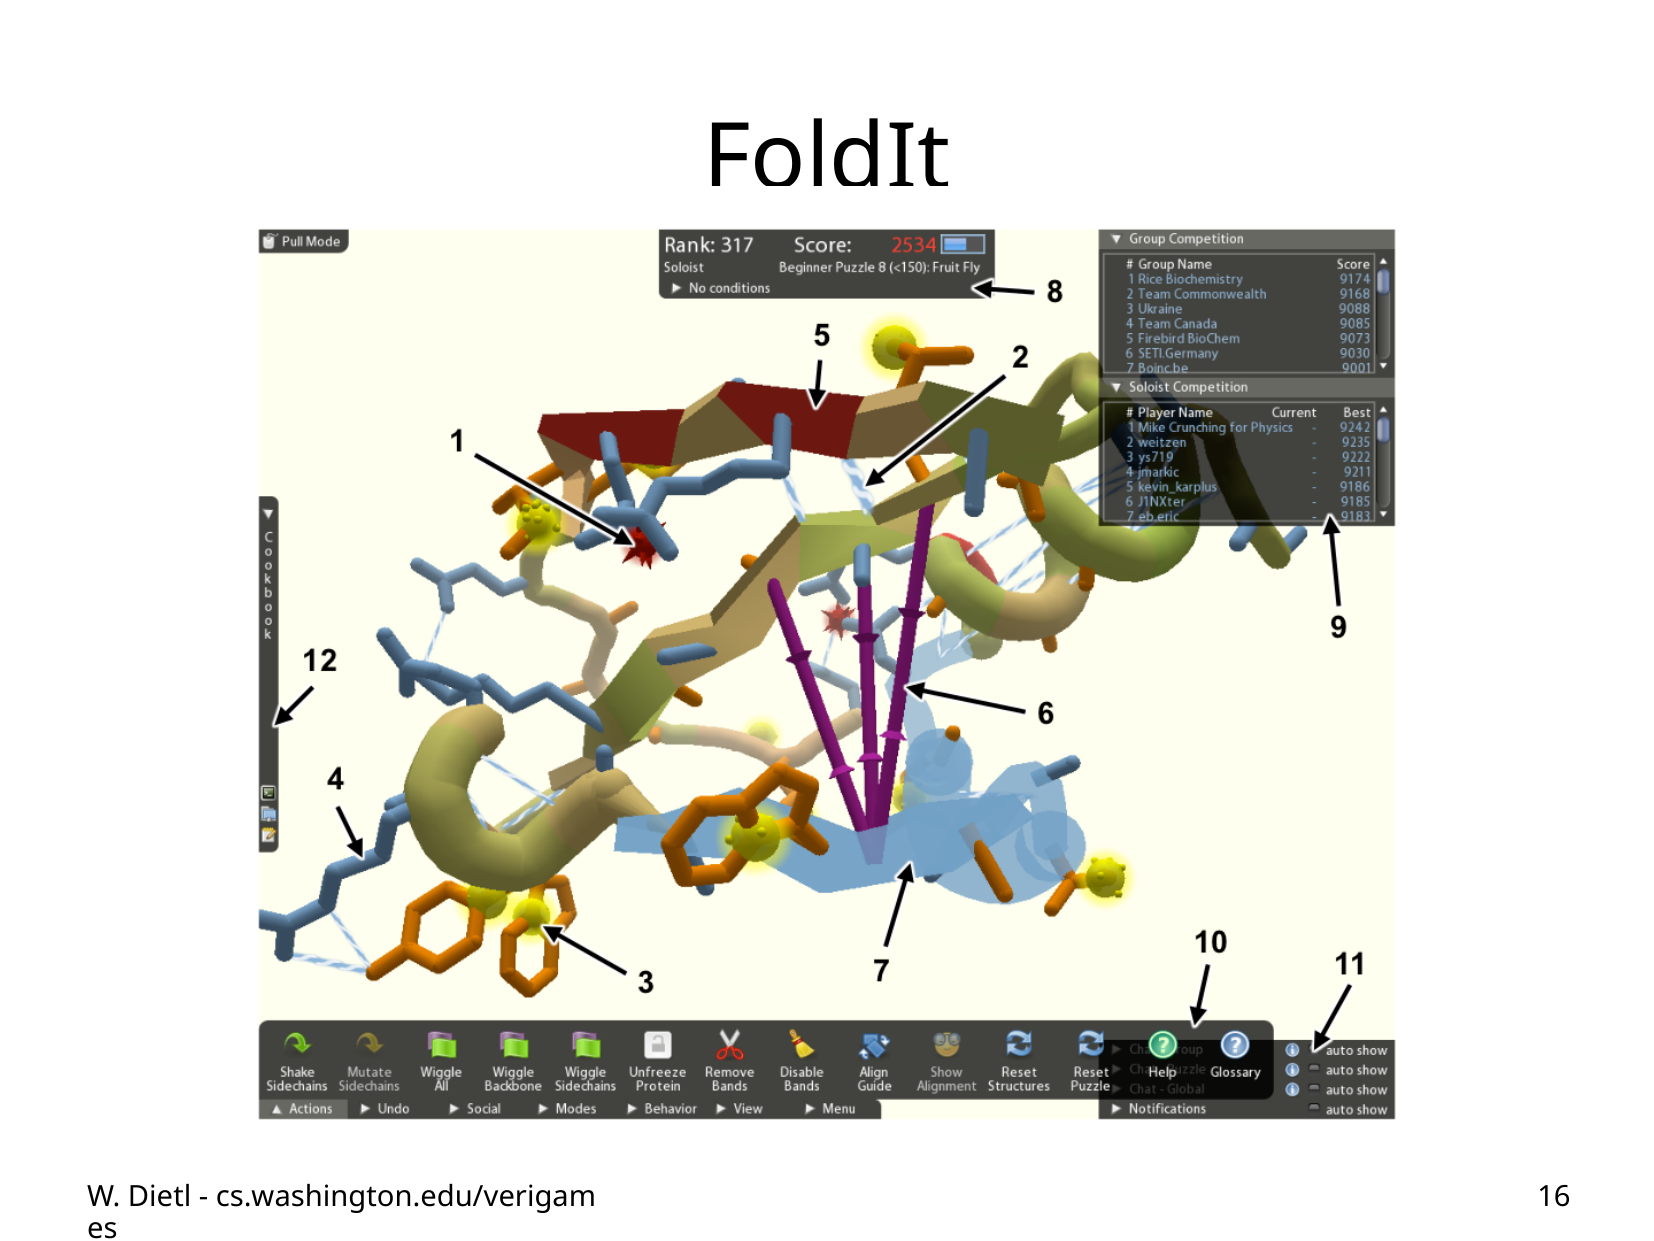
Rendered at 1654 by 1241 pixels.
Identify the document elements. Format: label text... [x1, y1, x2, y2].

picture [195, 186, 1459, 1163]
title FoldIt [82, 49, 1571, 257]
